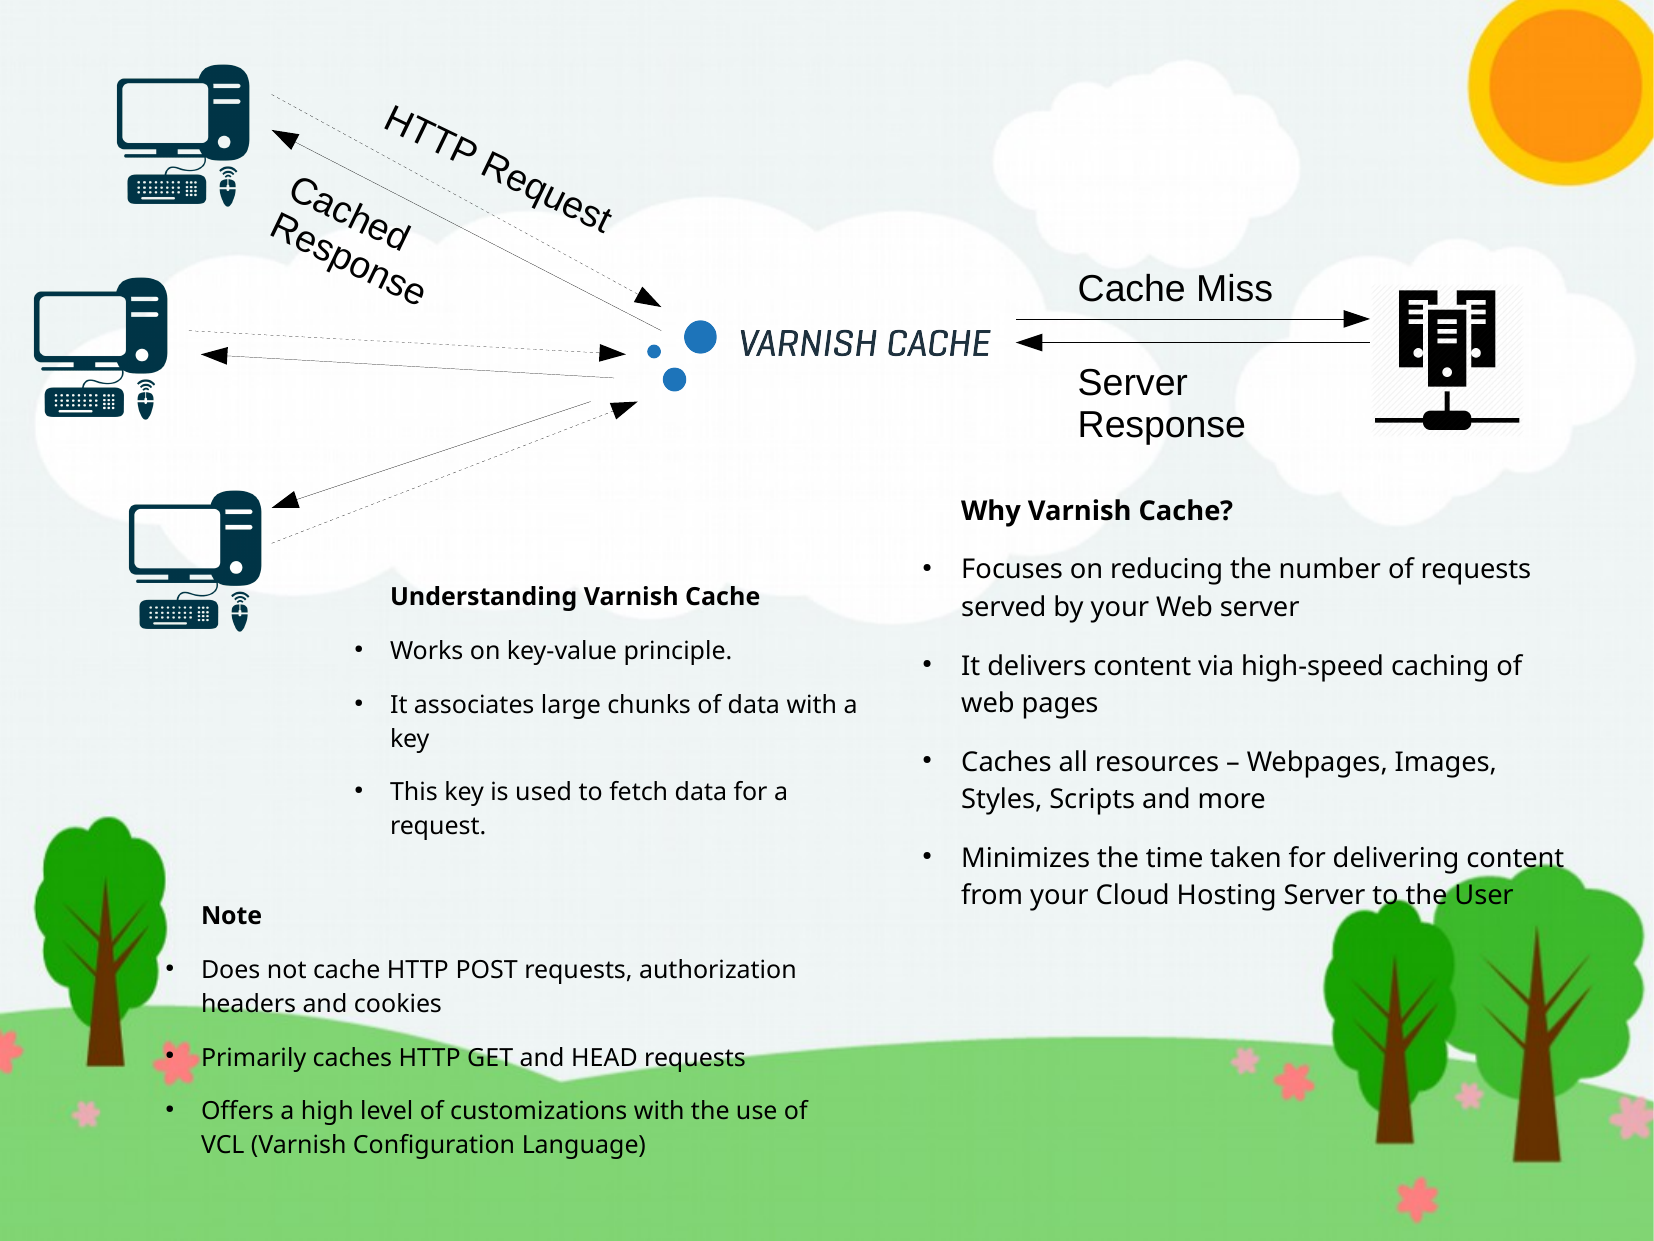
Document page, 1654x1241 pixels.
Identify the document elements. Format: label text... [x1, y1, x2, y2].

picture [0, 0, 1654, 1241]
list Understanding Varnish Cache Works on key-value principle. It associates large chunks of data with a key This key is used to fetch data for a request. [342, 578, 863, 844]
text_box Cache Miss [1062, 259, 1335, 317]
list Note Does not cache HTTP POST requests, authorization headers and cookies Primarily caches HTTP GET and HEAD requests Offers a high level of customizations with the use of VCL (Varnish Configuration Language) [153, 897, 851, 1163]
list Why Varnish Cache? Focuses on reducing the number of requests served by your Web server It delivers content via high-speed caching of web pages Caches all resources – Webpages, Images, Styles, Scripts and more Minimizes the time taken for delivering content from your Cloud Hosting Server to the User [909, 490, 1583, 922]
text_box Server Response [1062, 354, 1335, 454]
text_box HTTP Request [354, 83, 663, 284]
text_box Cached Response [247, 153, 567, 376]
